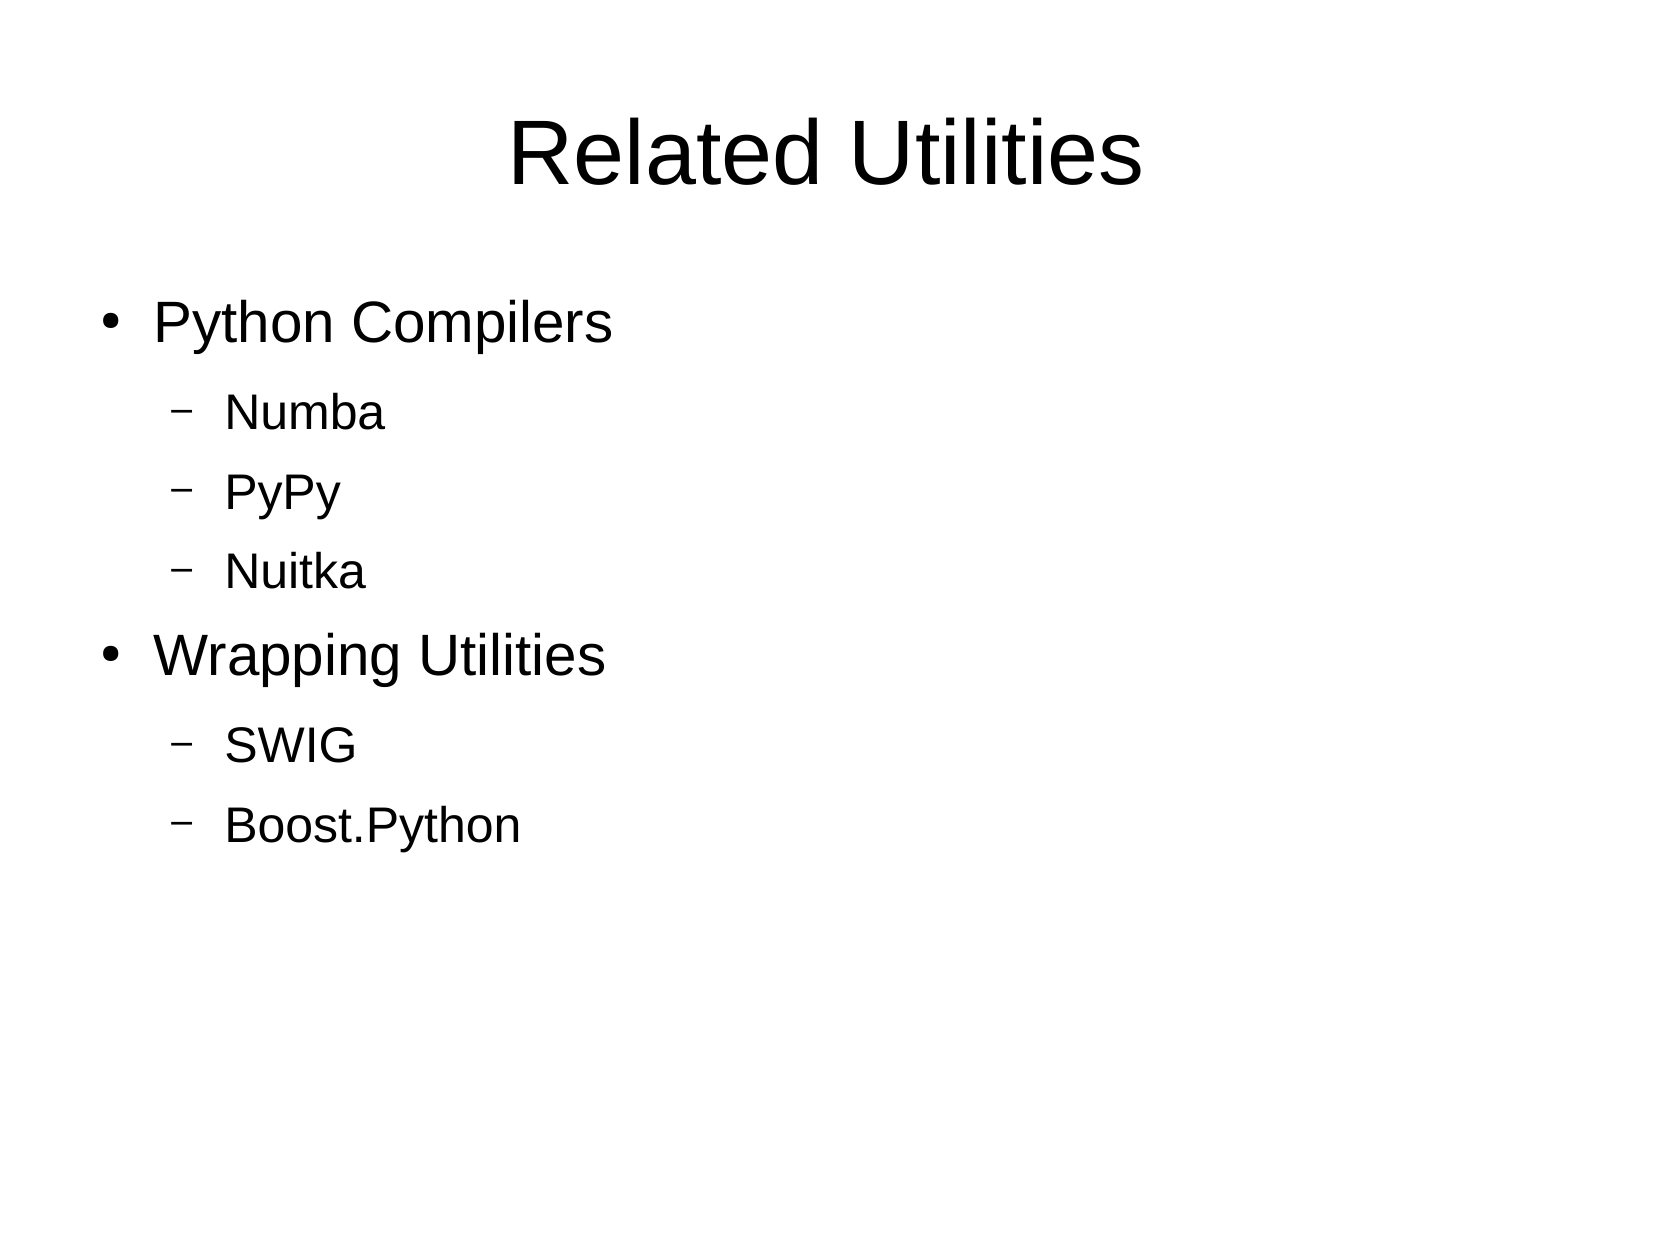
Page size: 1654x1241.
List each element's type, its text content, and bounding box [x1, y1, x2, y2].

title Related Utilities [82, 49, 1571, 257]
list Python Compilers Numba PyPy Nuitka Wrapping Utilities SWIG Boost.Python [82, 290, 1571, 1109]
